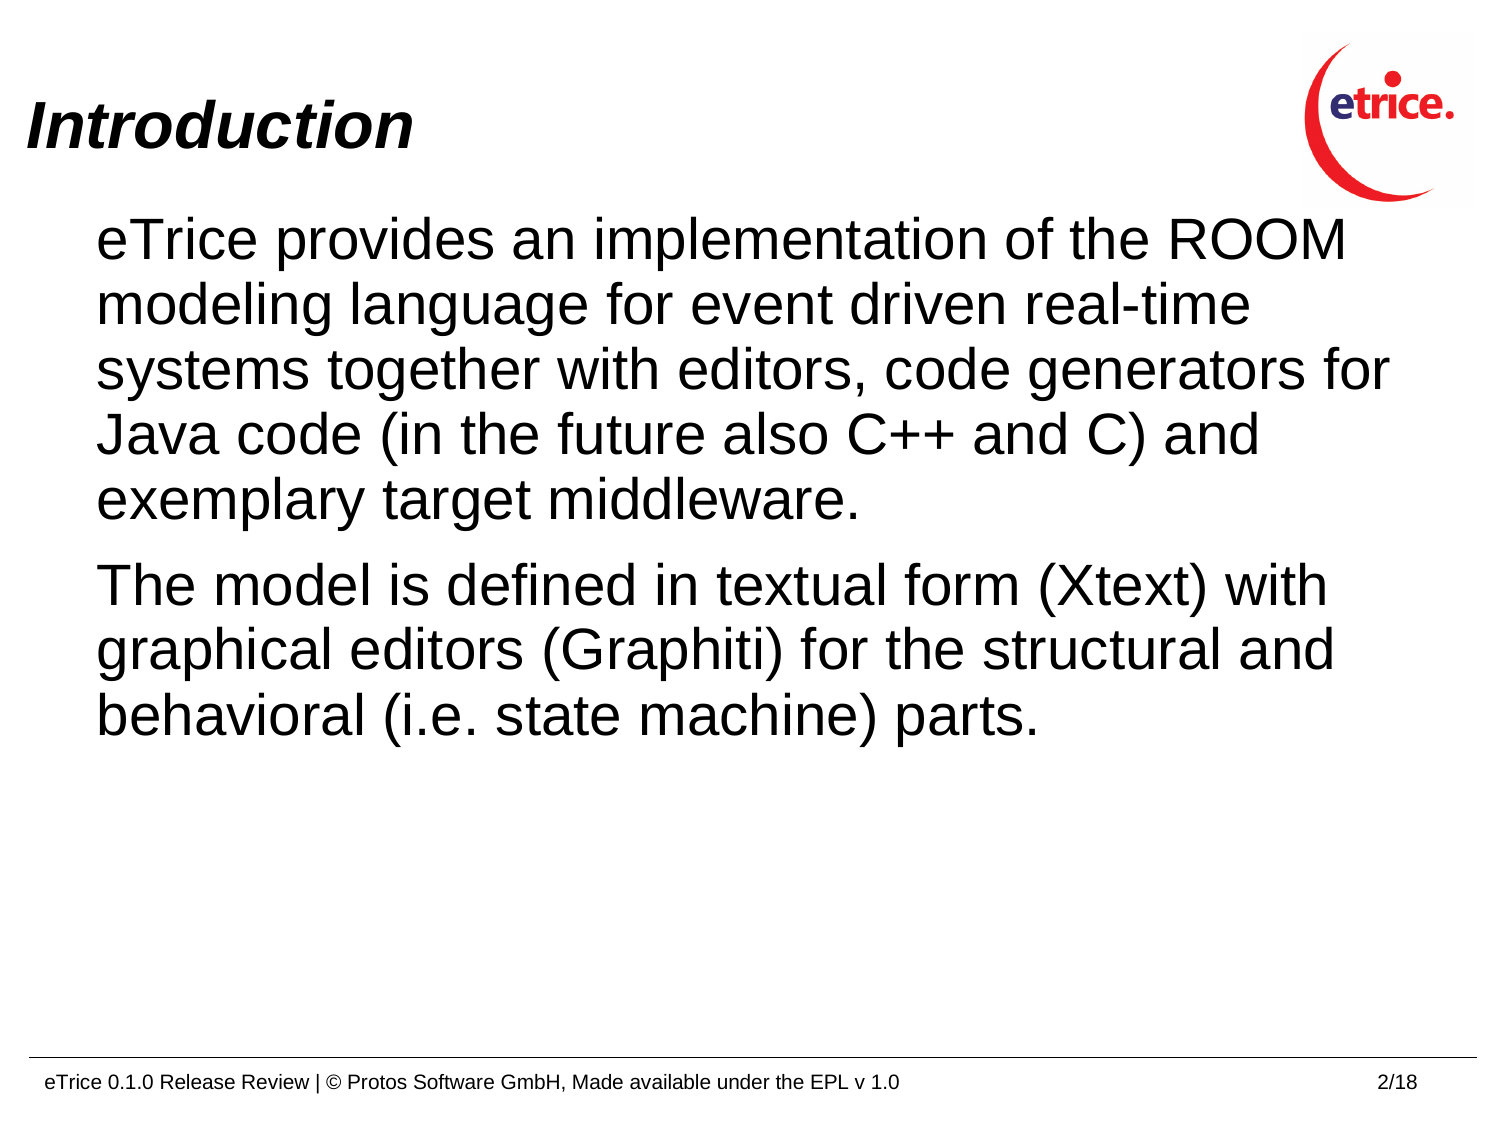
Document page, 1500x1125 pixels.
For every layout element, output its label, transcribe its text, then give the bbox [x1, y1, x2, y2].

title Introduction [26, 84, 1474, 172]
list eTrice provides an implementation of the ROOM modeling language for event driven real-time systems together with editors, code generators for Java code (in the future also C++ and C) and exemplary target middleware. The model is defined in textual form (Xtext) with graphical editors (Graphiti) for the structural and behavioral (i.e. state machine) parts. [59, 206, 1418, 1040]
picture [1299, 29, 1477, 207]
